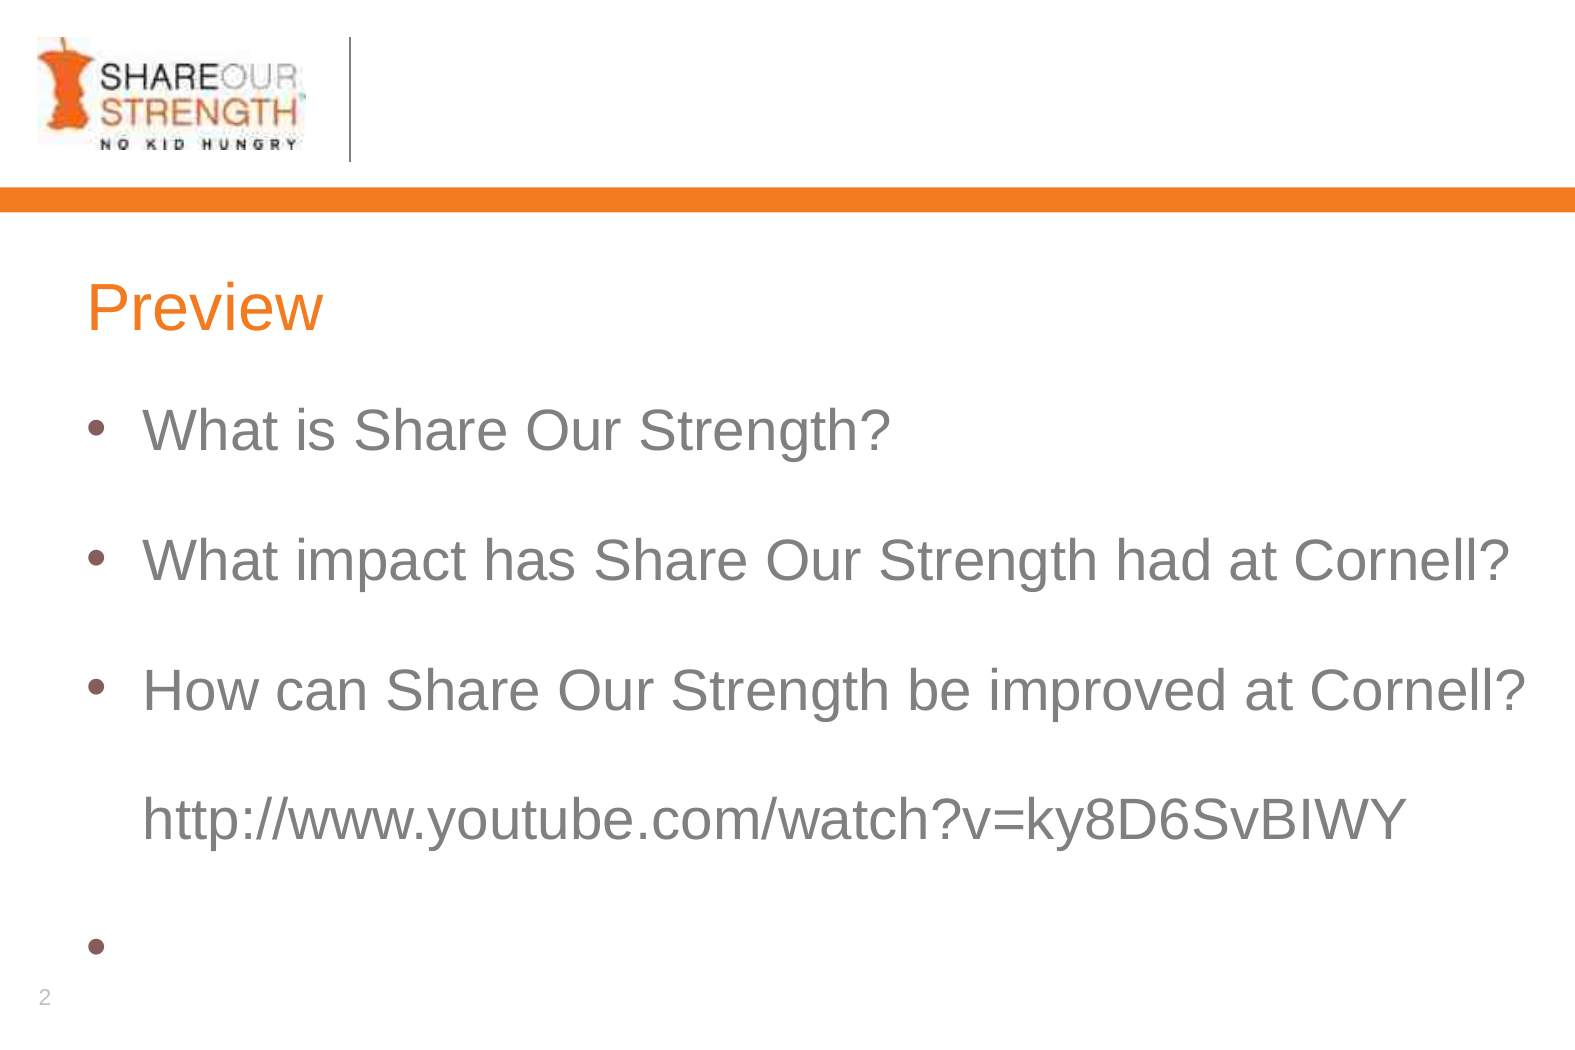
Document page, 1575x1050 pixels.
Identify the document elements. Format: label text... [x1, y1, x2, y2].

title Preview [71, 256, 1504, 350]
list What is Share Our Strength? What impact has Share Our Strength had at Cornell? How can Share Our Strength be improved at Cornell? http://www.youtube.com/watch?v=ky8D6SvBIWY [71, 350, 1550, 913]
picture [37, 37, 306, 150]
